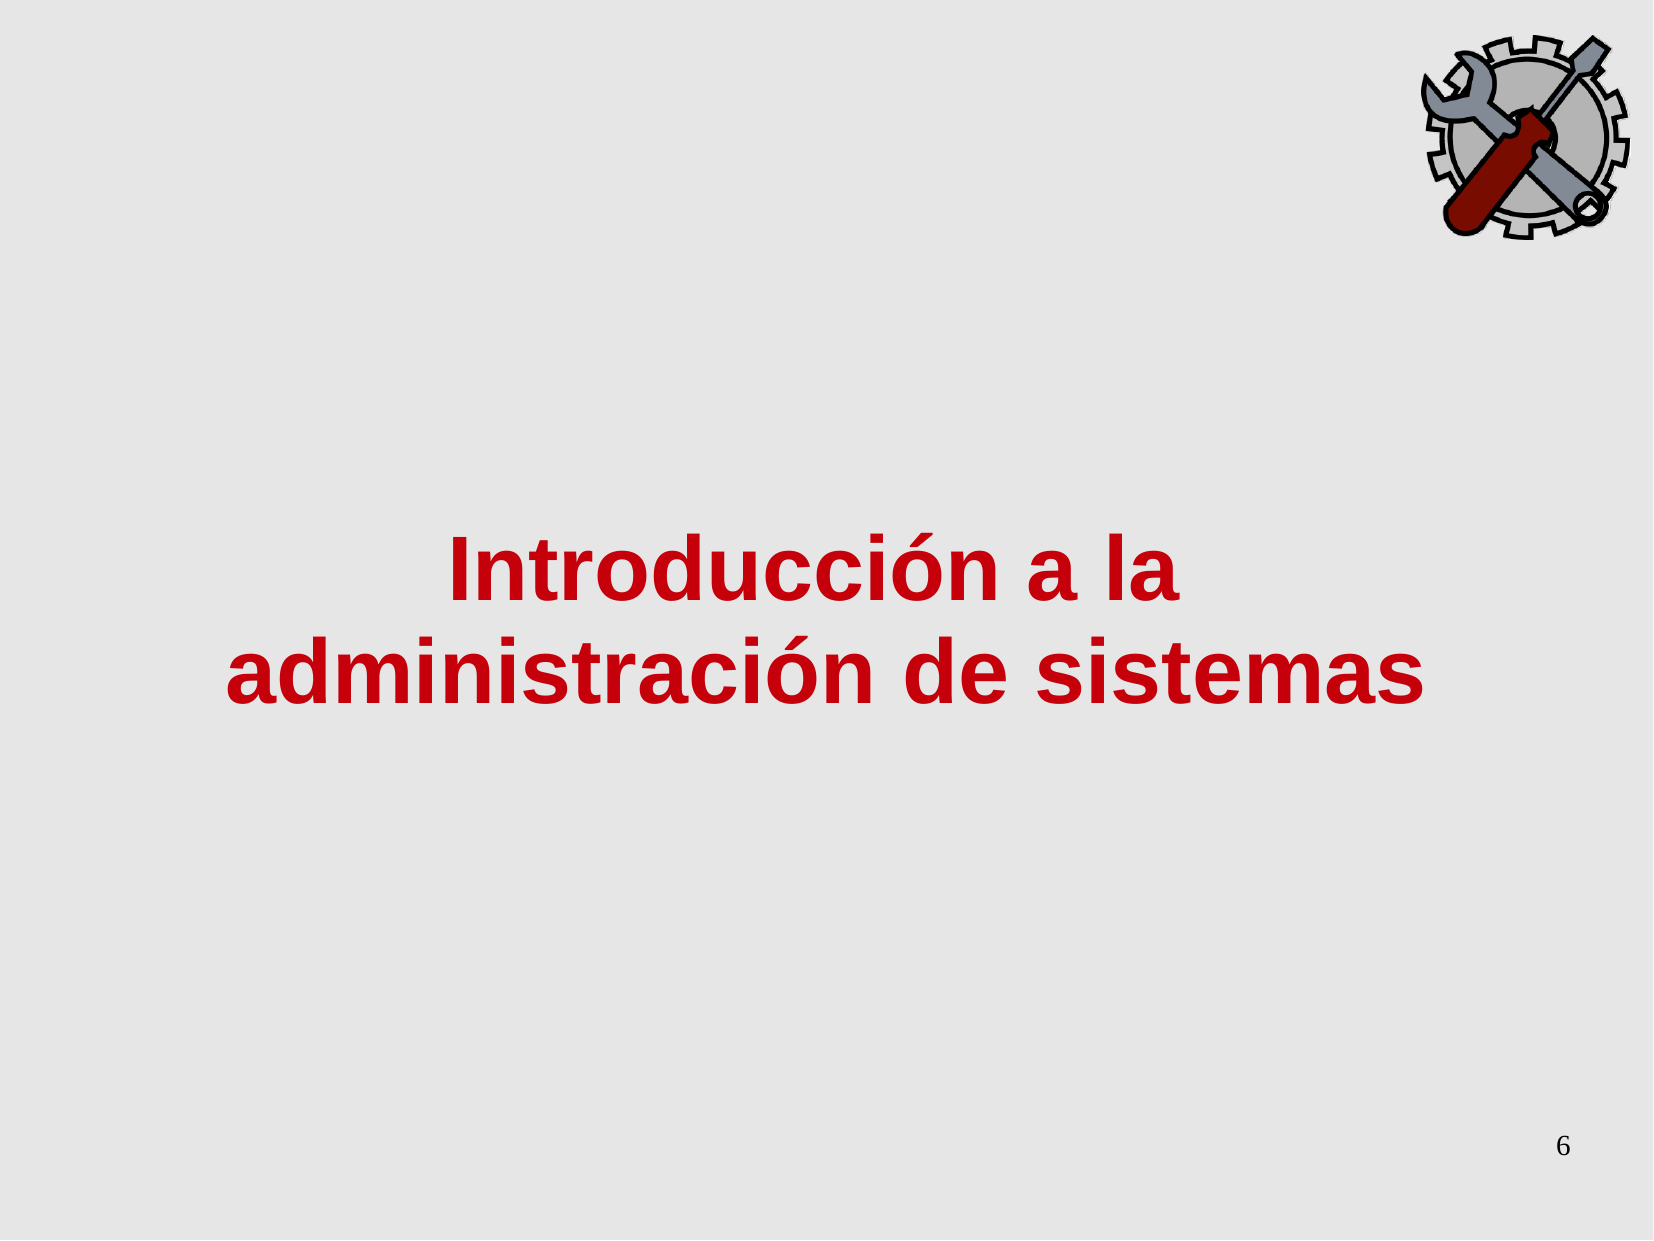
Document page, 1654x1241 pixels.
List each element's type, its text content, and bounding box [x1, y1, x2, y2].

picture [1421, 35, 1630, 240]
title Introducción a la administración de sistemas [82, 517, 1571, 723]
